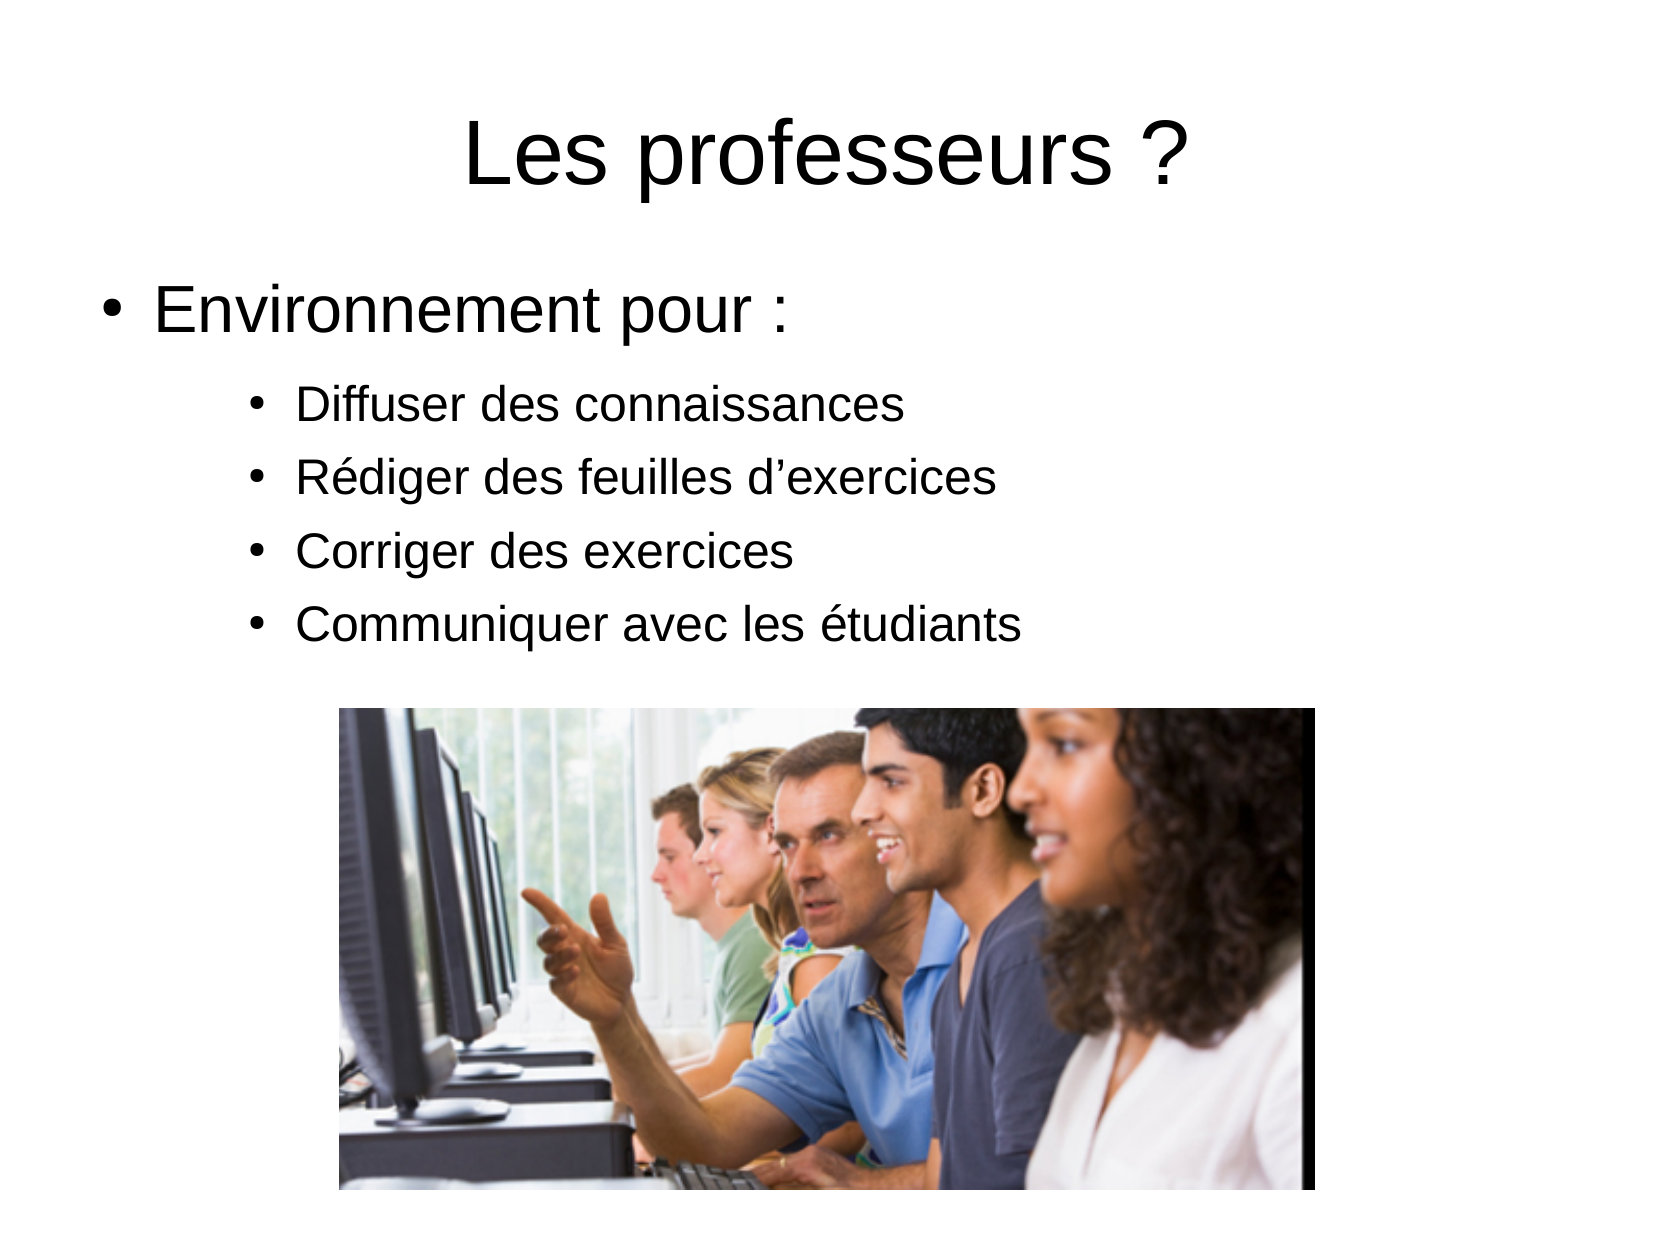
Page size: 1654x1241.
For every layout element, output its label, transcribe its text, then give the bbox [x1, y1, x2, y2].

list Environnement pour : Diffuser des connaissances Rédiger des feuilles d’exercices Corriger des exercices Communiquer avec les étudiants [82, 271, 1571, 991]
picture [339, 708, 1315, 1190]
title Les professeurs ? [82, 49, 1571, 257]
